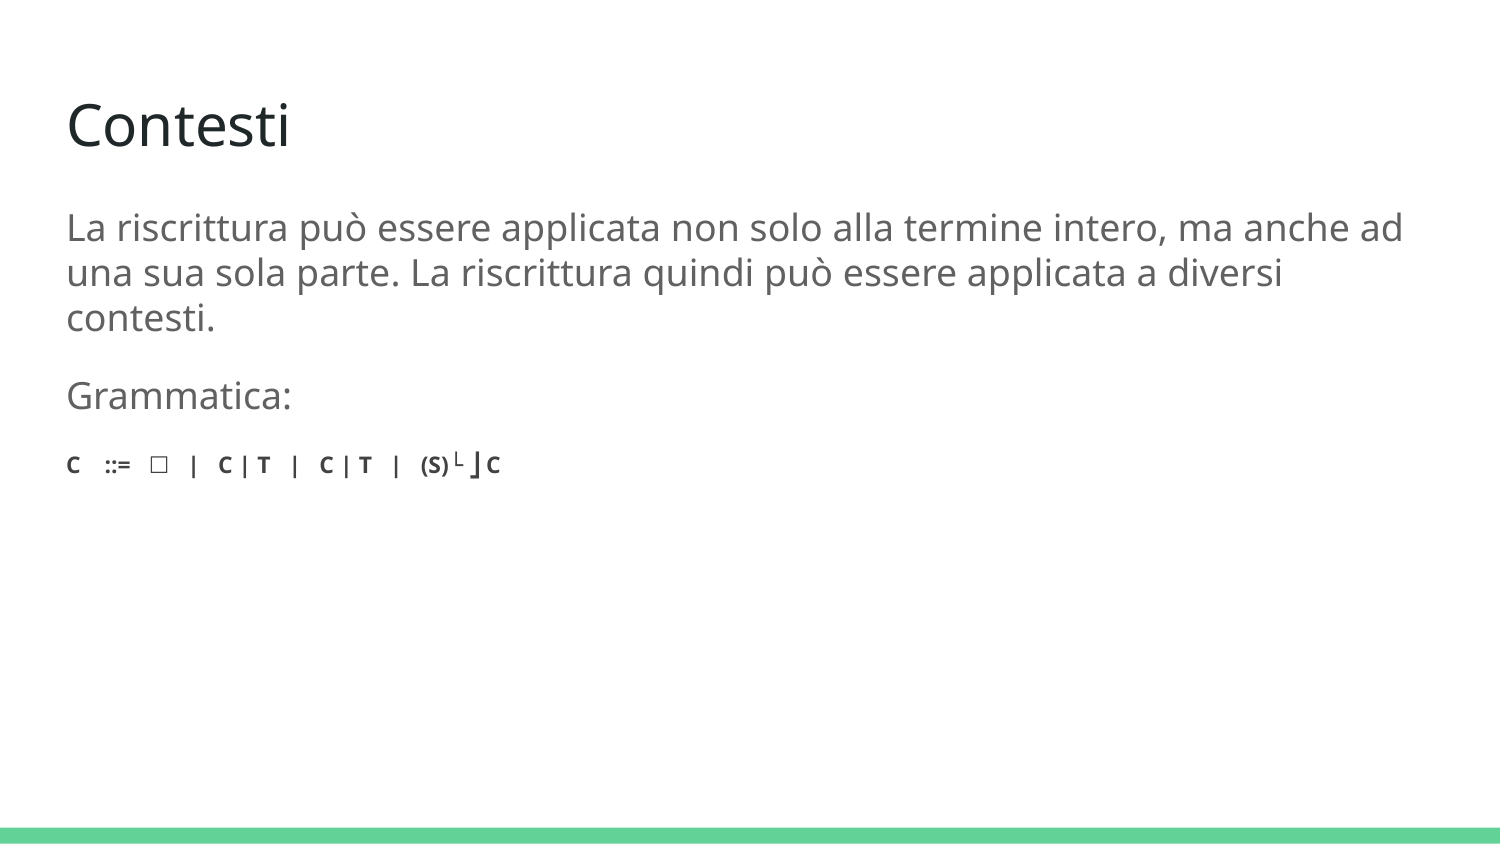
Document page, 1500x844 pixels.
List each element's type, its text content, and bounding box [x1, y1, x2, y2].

list La riscrittura può essere applicata non solo alla termine intero, ma anche ad una sua sola parte. La riscrittura quindi può essere applicata a diversi contesti. Grammatica: C ::= ☐ | C | T | C | T | (S)└ ⎦ C [51, 189, 1449, 750]
title Contesti [51, 72, 1449, 167]
